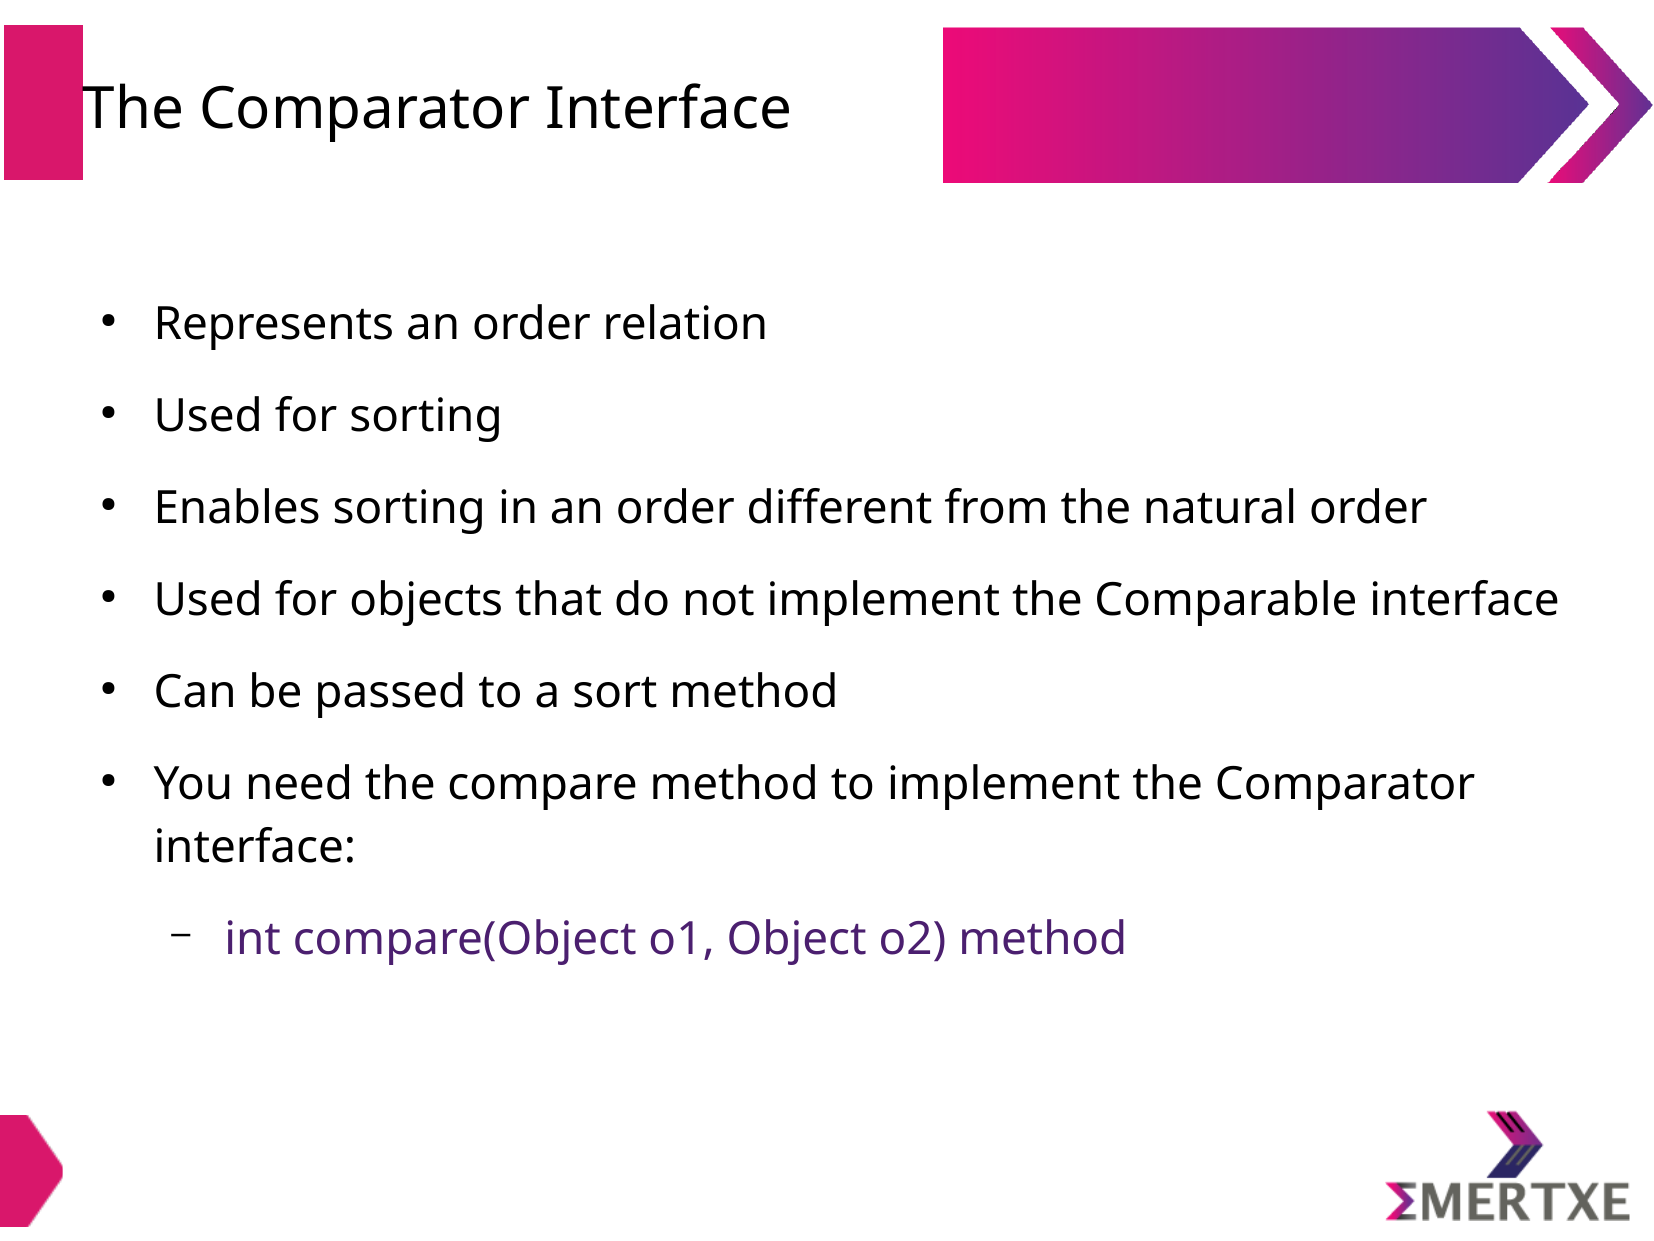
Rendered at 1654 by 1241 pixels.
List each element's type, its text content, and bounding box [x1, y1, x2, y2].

list Represents an order relation Used for sorting Enables sorting in an order different from the natural order Used for objects that do not implement the Comparable interface Can be passed to a sort method You need the compare method to implement the Comparator interface: int compare(Object o1, Object o2) method [82, 290, 1571, 1010]
title The Comparator Interface [82, 2, 1571, 210]
picture [1571, 27, 1653, 183]
picture [1385, 1107, 1631, 1221]
